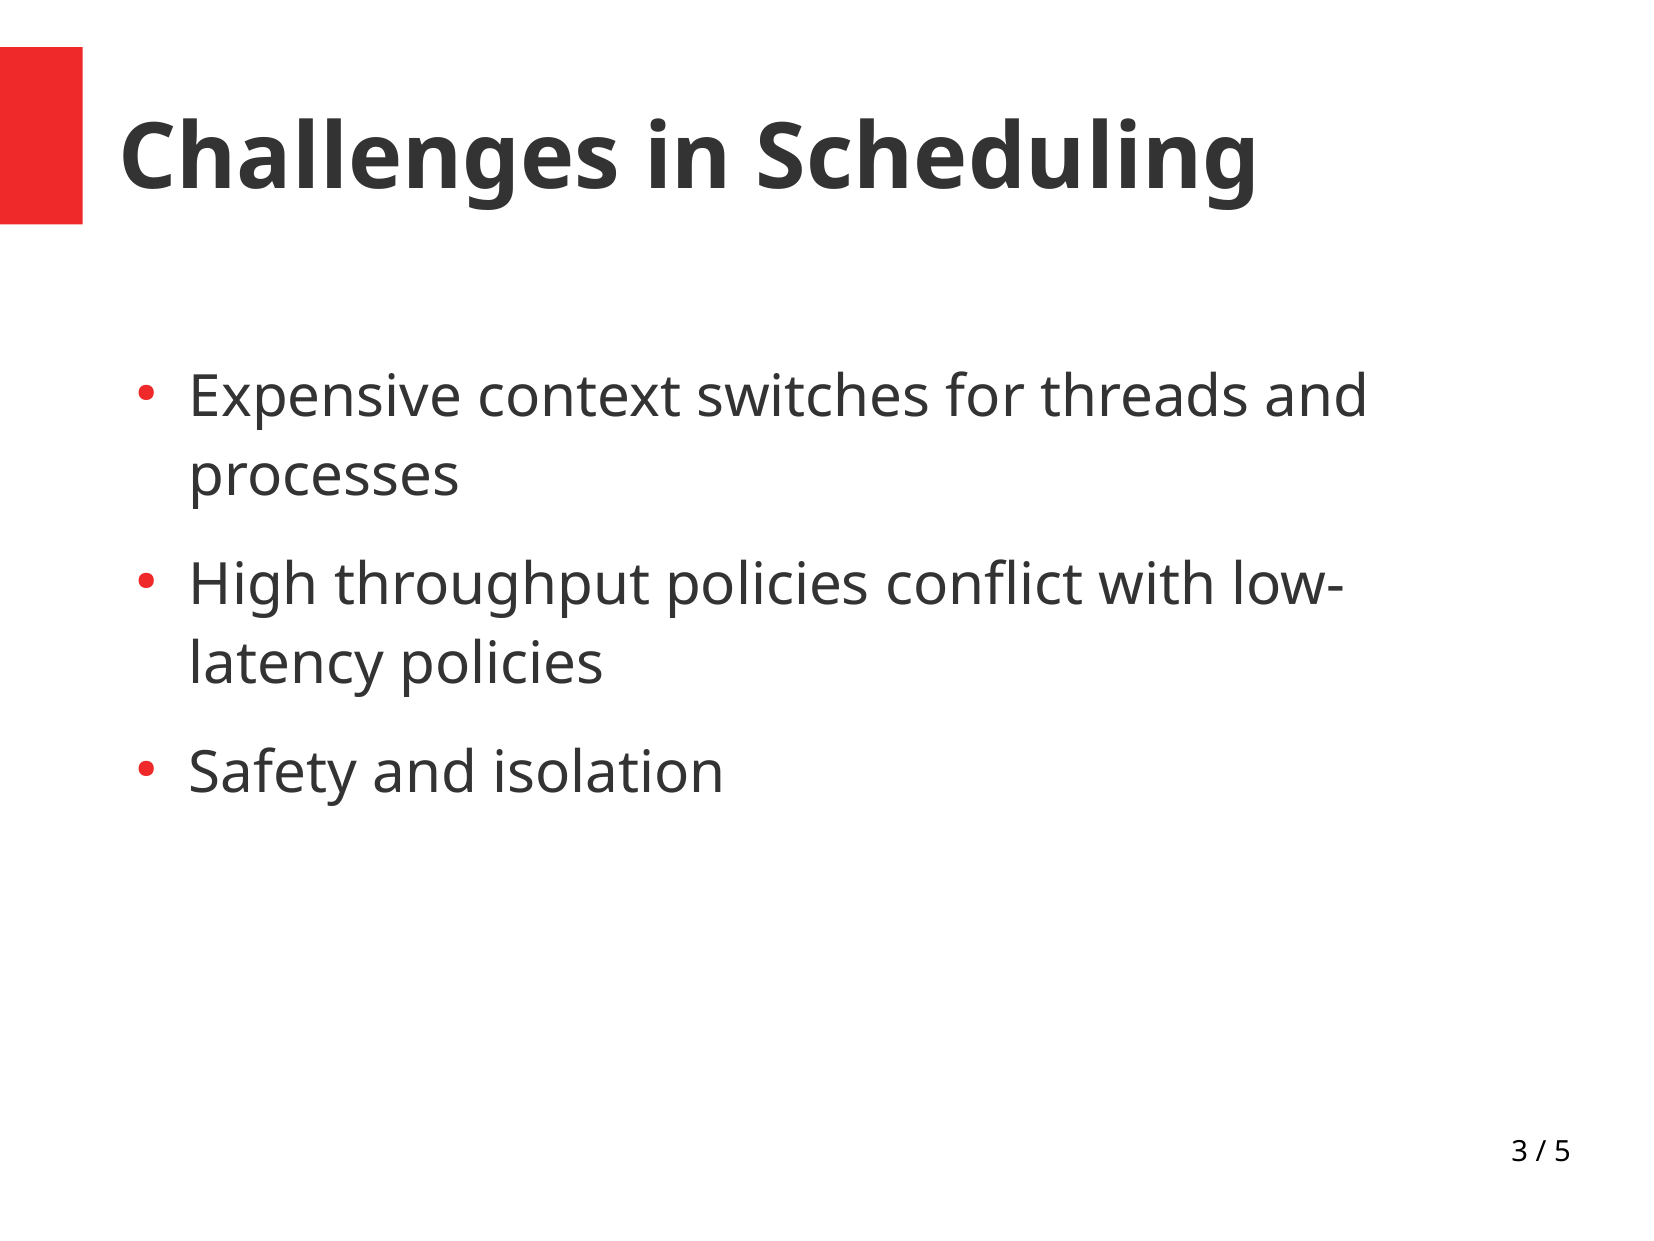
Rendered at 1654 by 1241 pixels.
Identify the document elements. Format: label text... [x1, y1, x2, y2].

title Challenges in Scheduling [118, 49, 1571, 257]
list Expensive context switches for threads and processes High throughput policies conflict with low-latency policies Safety and isolation [118, 354, 1536, 1074]
